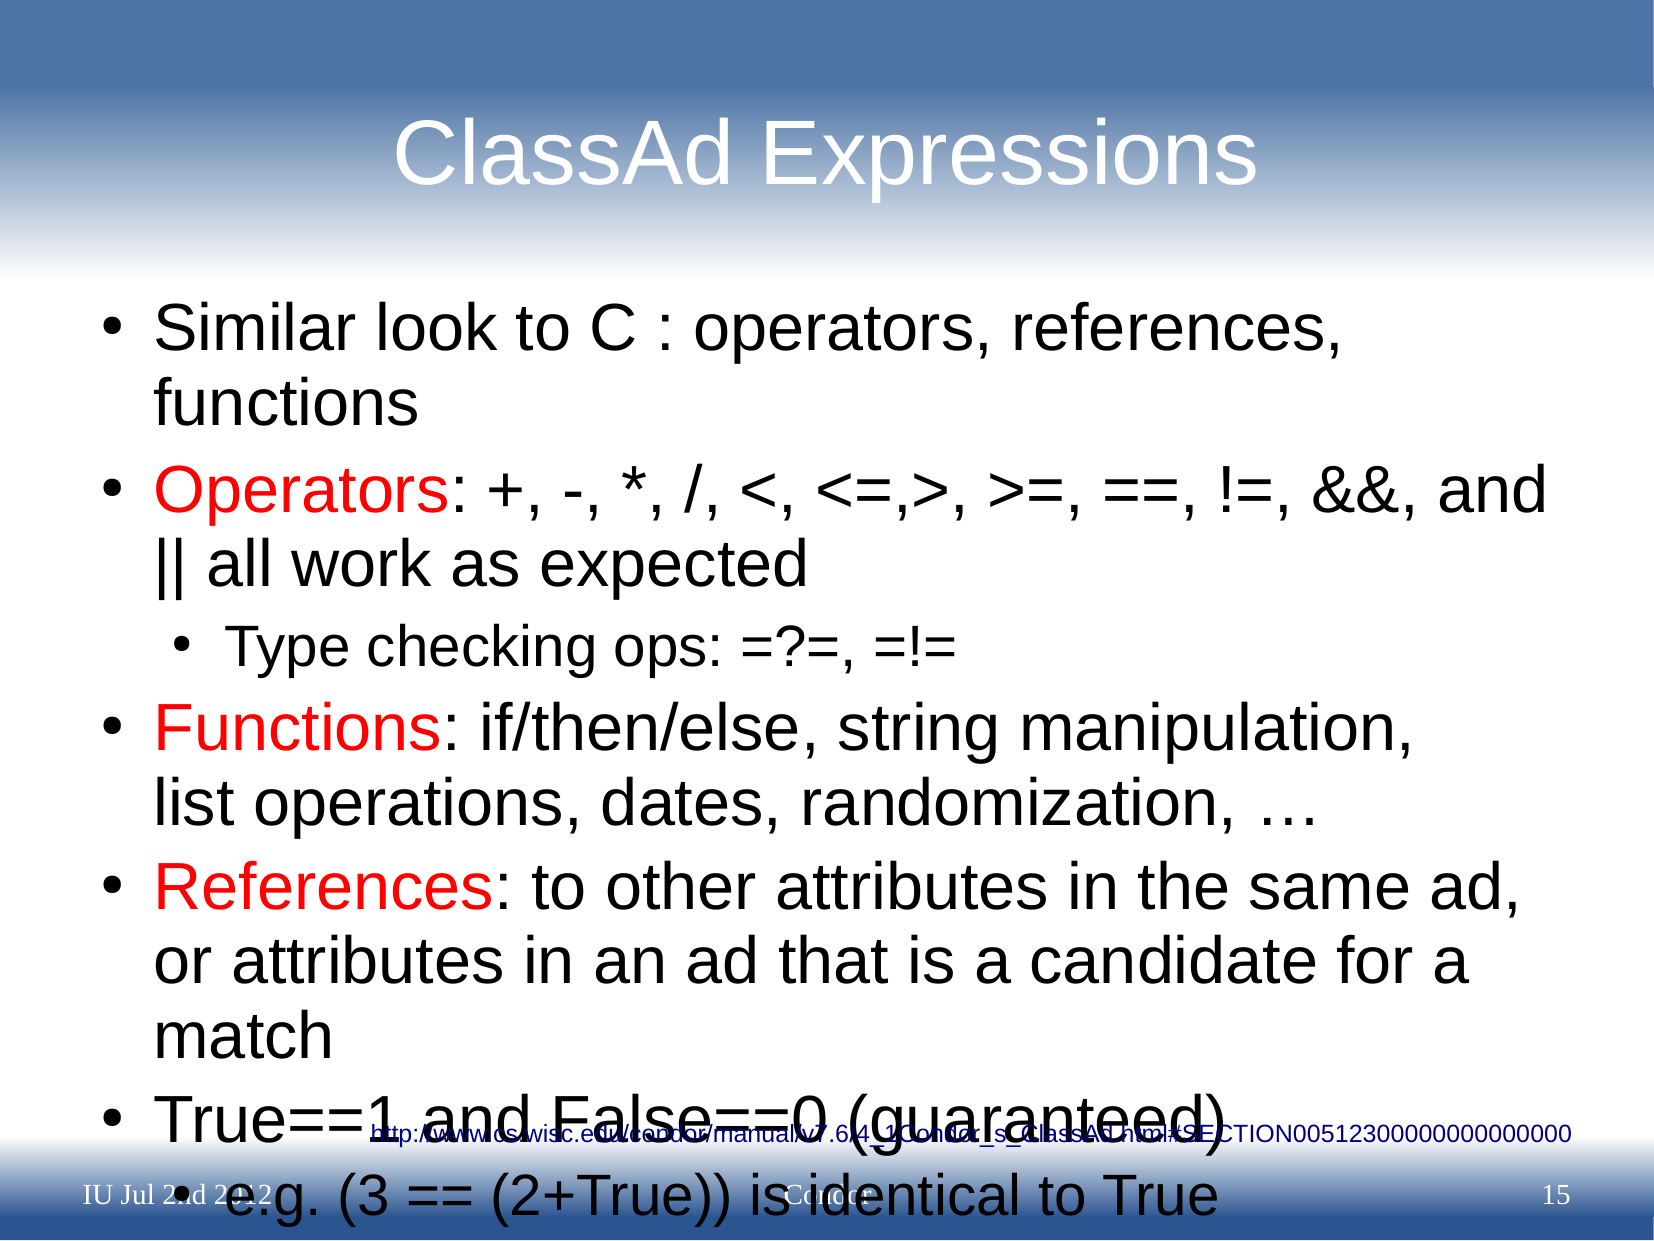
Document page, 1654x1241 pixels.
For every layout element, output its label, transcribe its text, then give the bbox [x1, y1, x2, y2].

title ClassAd Expressions [82, 56, 1571, 250]
list Similar look to C : operators, references, functions Operators: +, -, *, /, <, <=,>, >=, ==, !=, &&, and || all work as expected Type checking ops: =?=, =!= Functions: if/then/else, string manipulation, list operations, dates, randomization, … References: to other attributes in the same ad, or attributes in an ad that is a candidate for a match True==1 and False==0 (guaranteed) e.g. (3 == (2+True)) is identical to True Explicit UNDEFINED [82, 290, 1571, 1127]
text_box http://www.cs.wisc.edu/condor/manual/v7.6/4_1Condor_s_ClassAd.html#SECTION00512300000000000000 [358, 1112, 1587, 1155]
